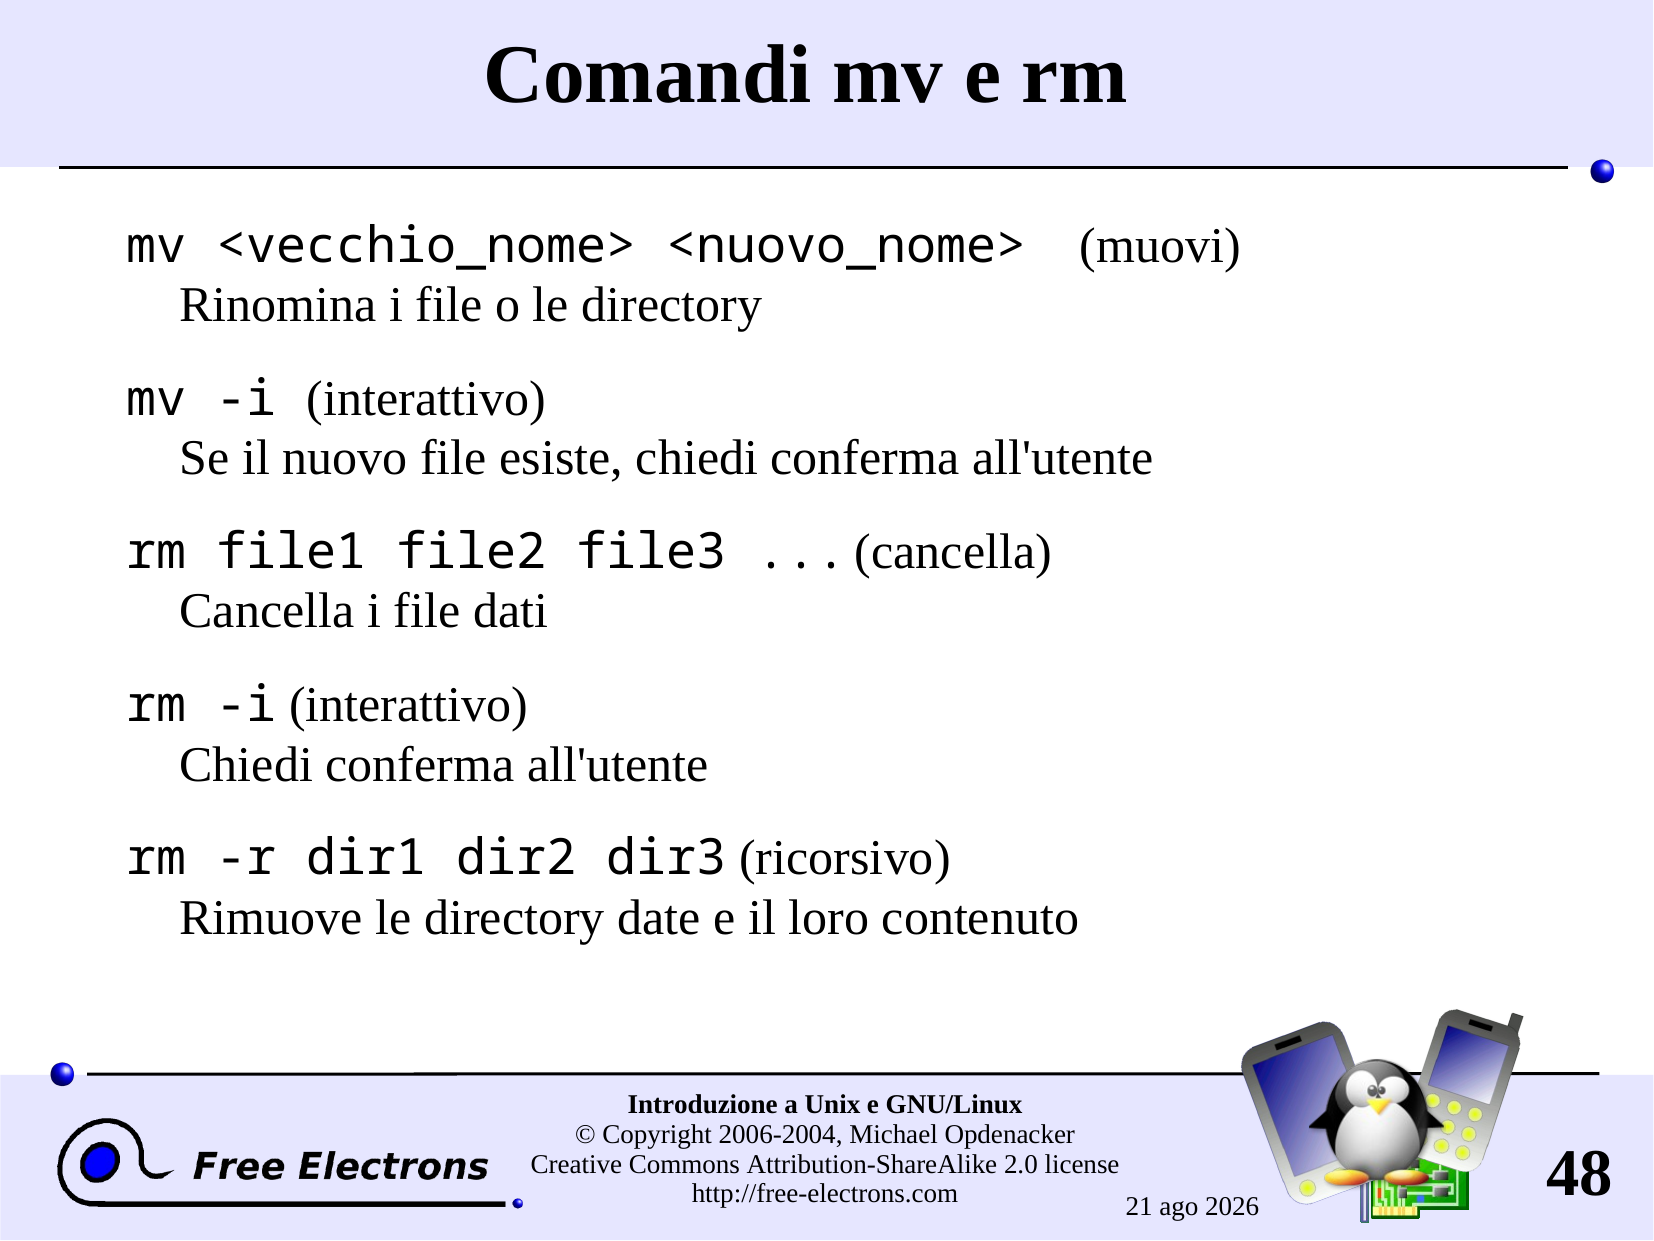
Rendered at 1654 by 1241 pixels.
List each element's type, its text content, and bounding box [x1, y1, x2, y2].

picture [50, 1107, 527, 1216]
picture [1225, 1009, 1538, 1241]
list mv <vecchio_nome> <nuovo_nome> (muovi) Rinomina i file o le directory mv -i (interattivo) Se il nuovo file esiste, chiedi conferma all'utente rm file1 file2 file3 ... (cancella) Cancella i file dati rm -i (interattivo) Chiedi conferma all'utente rm -r dir1 dir2 dir3 (ricorsivo) Rimuove le directory date e il loro contenuto [109, 208, 1522, 1049]
title Comandi mv e rm [60, 20, 1551, 130]
